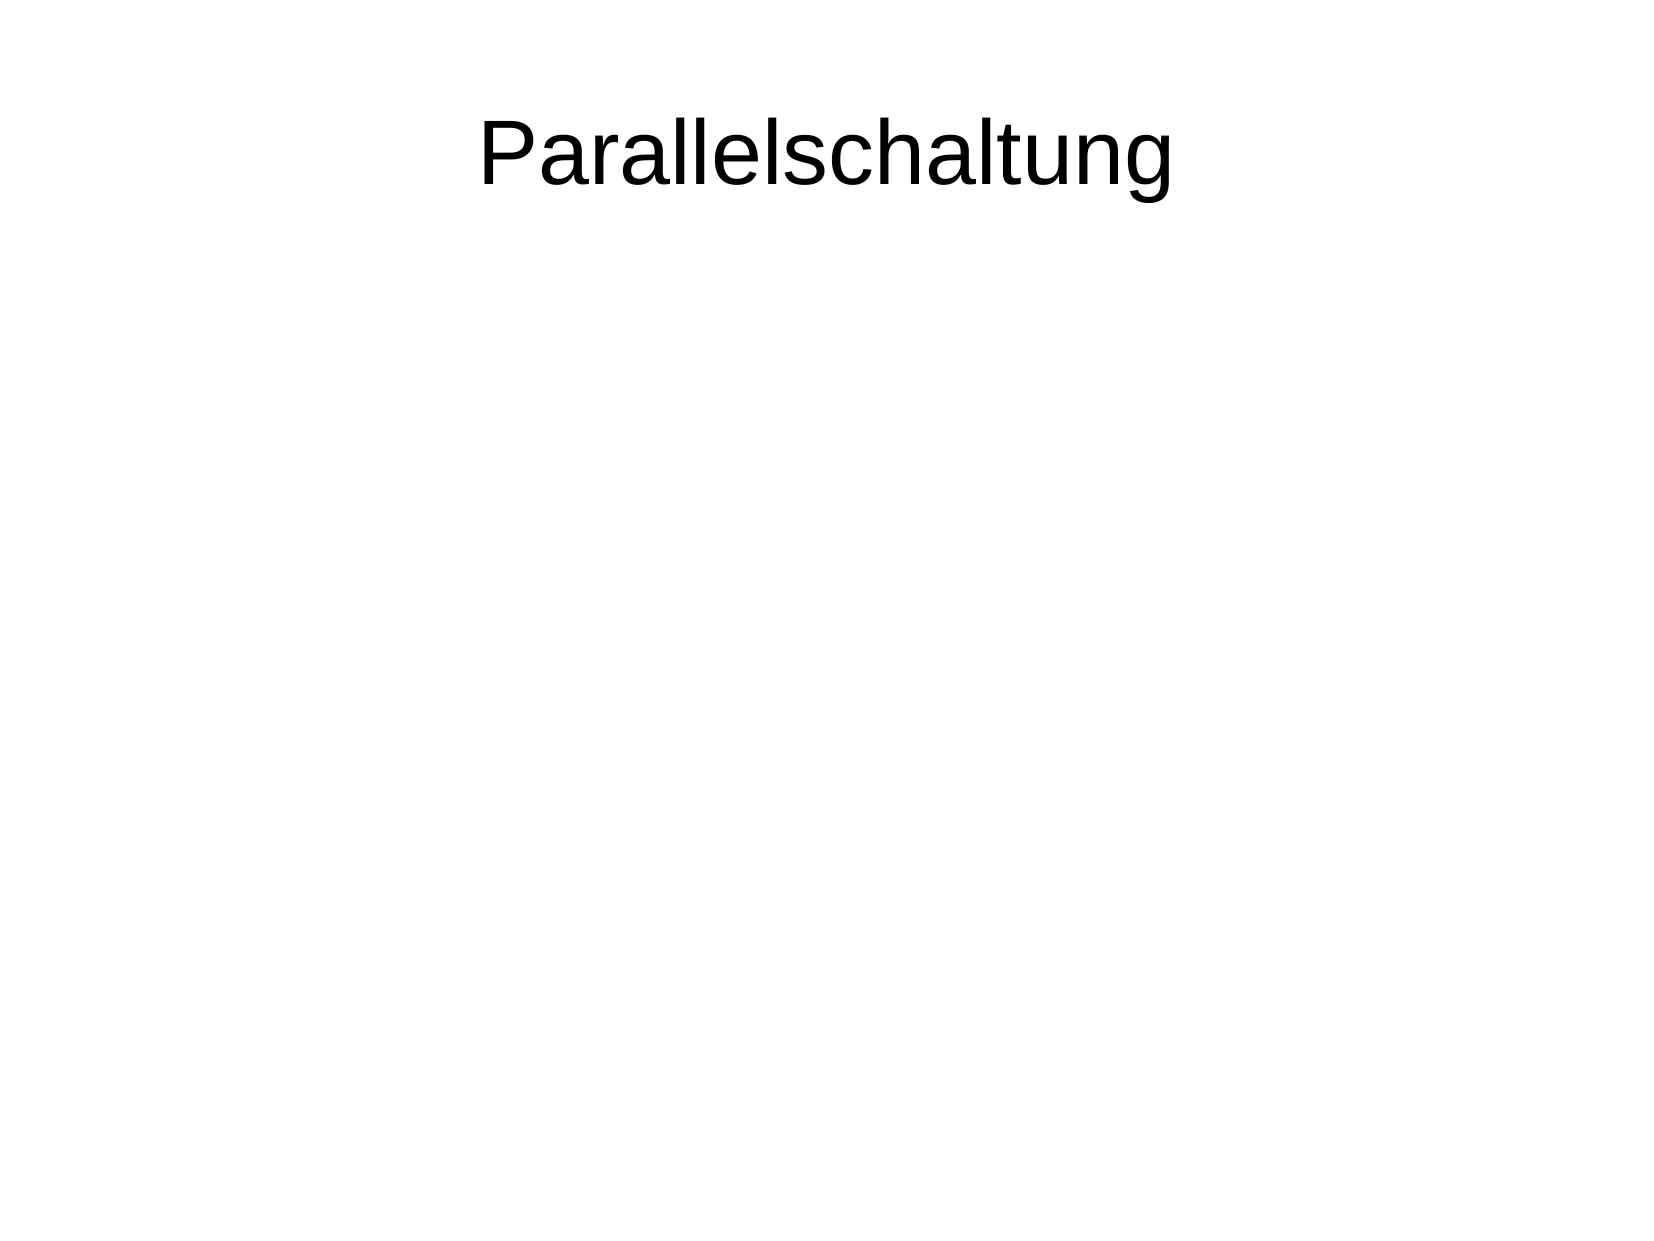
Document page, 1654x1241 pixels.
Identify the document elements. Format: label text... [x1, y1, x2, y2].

title Parallelschaltung [82, 49, 1571, 257]
